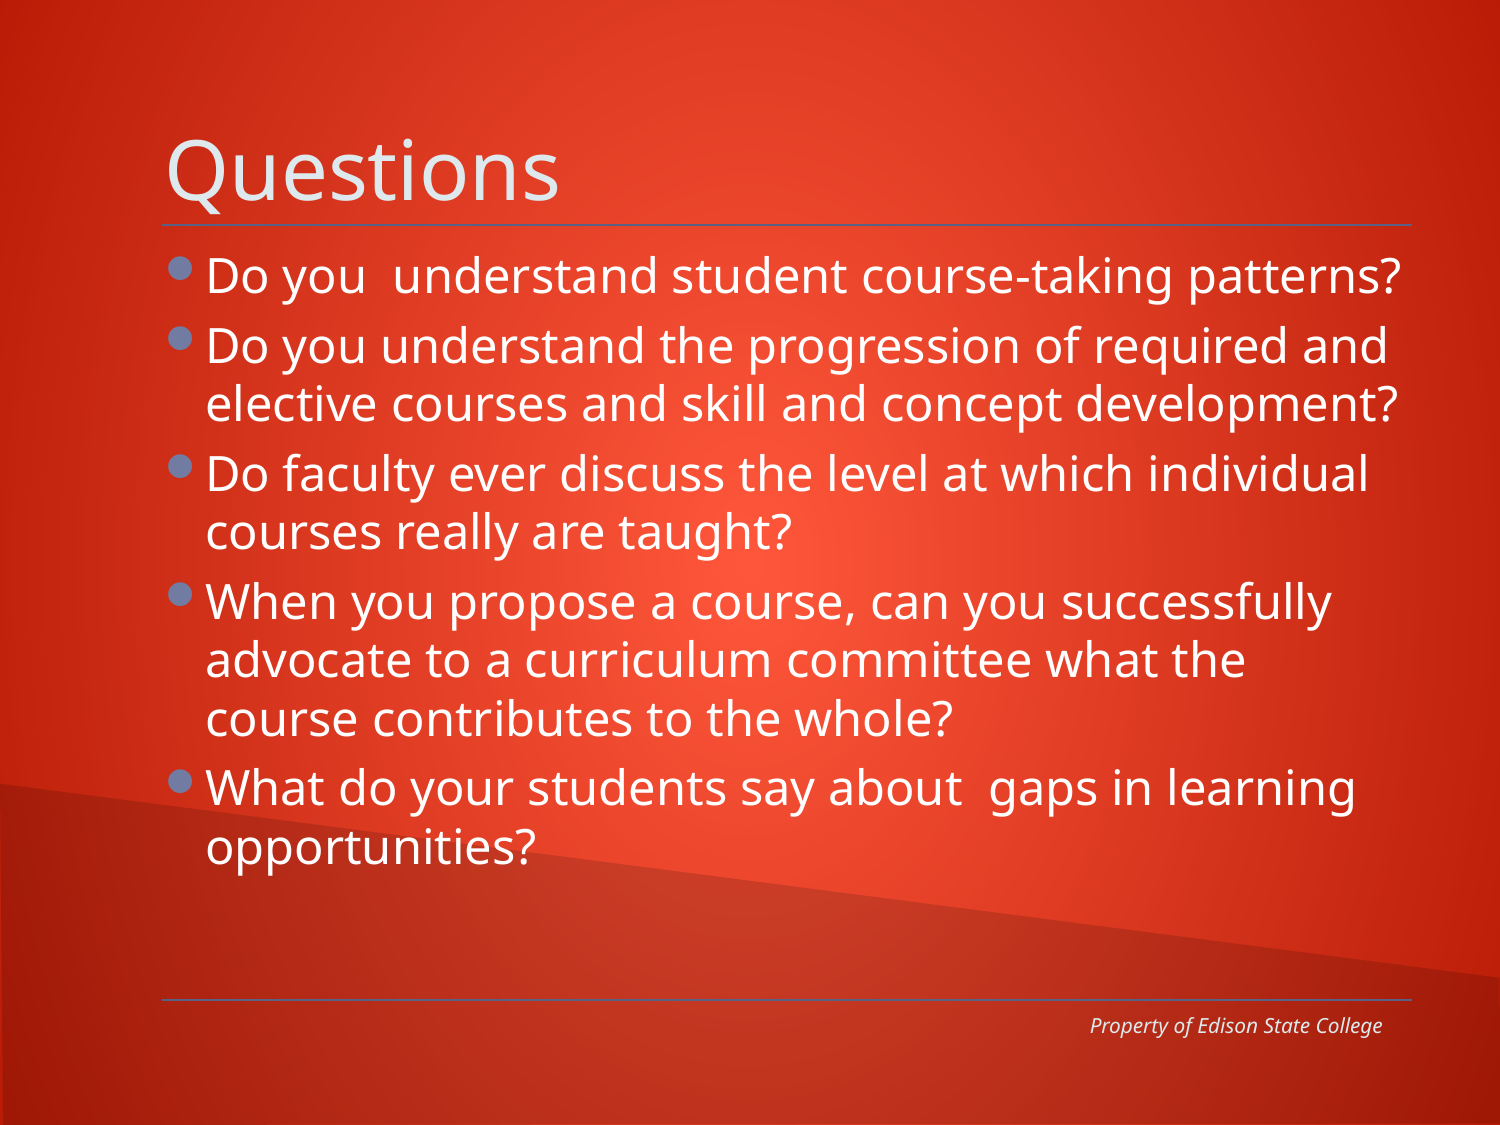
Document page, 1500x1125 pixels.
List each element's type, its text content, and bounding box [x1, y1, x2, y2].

title Questions [150, 45, 1425, 233]
list Do you understand student course-taking patterns? Do you understand the progression of required and elective courses and skill and concept development? Do faculty ever discuss the level at which individual courses really are taught? When you propose a course, can you successfully advocate to a curriculum committee what the course contributes to the whole? What do your students say about gaps in learning opportunities? [150, 237, 1425, 988]
footer Property of Edison State College [1074, 987, 1463, 1063]
